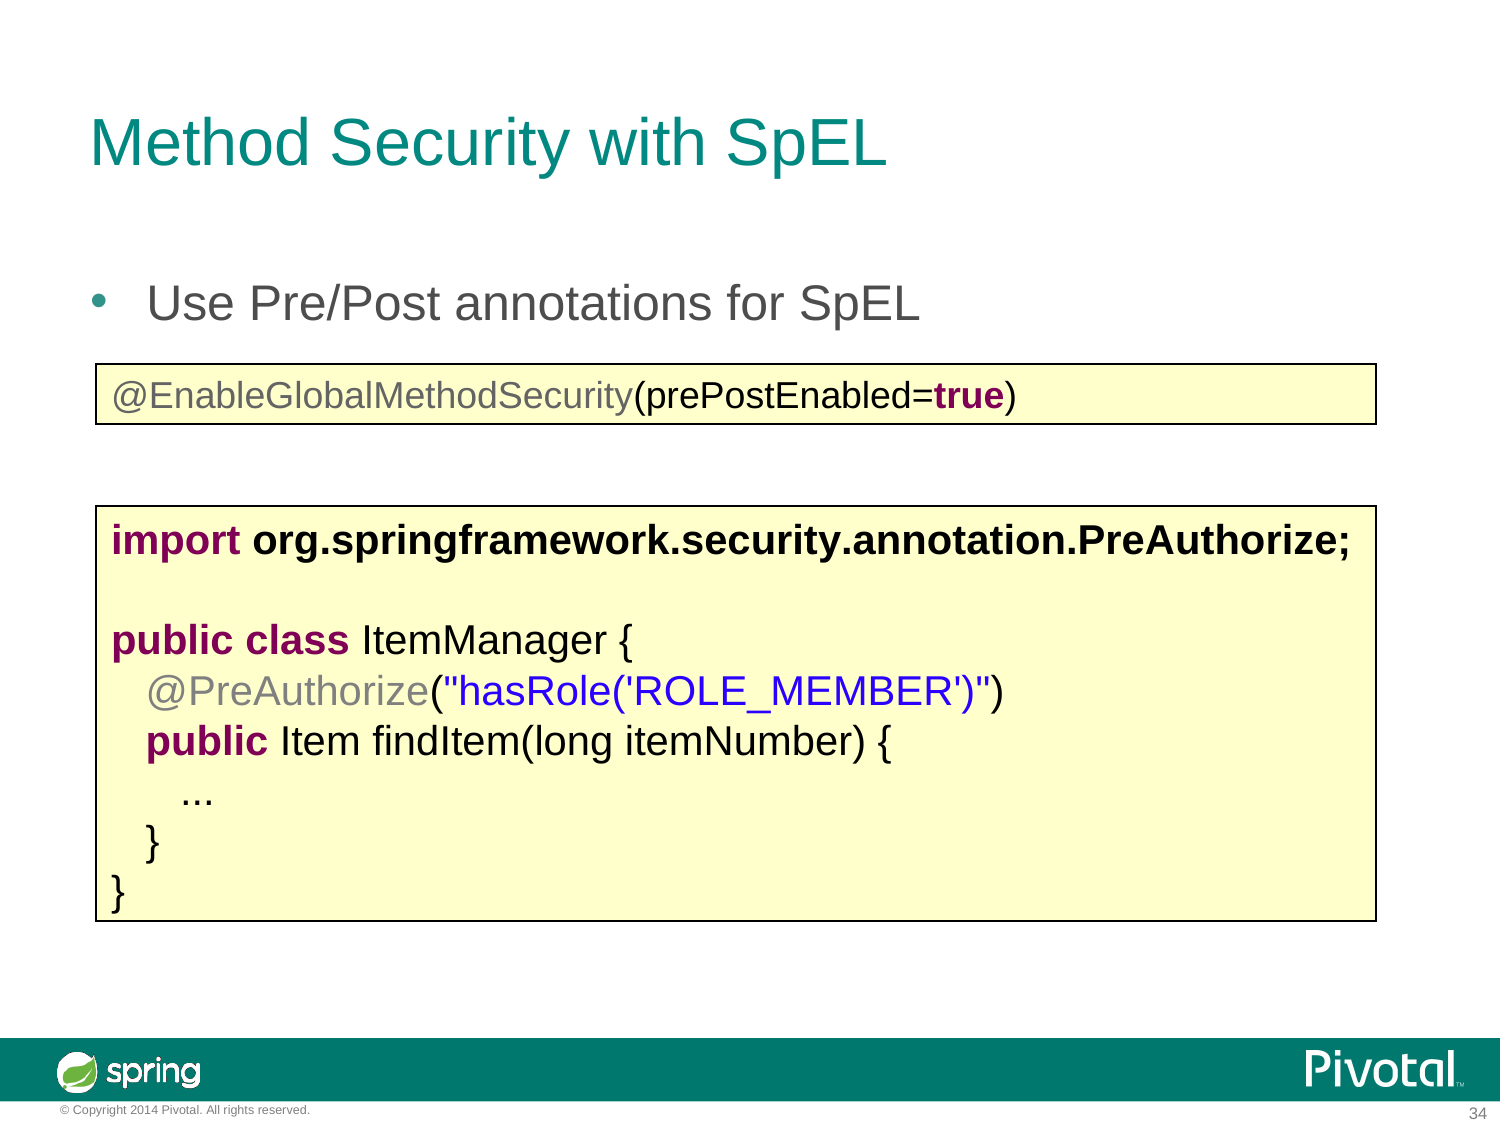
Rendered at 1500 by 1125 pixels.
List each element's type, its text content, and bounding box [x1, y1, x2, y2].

text_box @EnableGlobalMethodSecurity(prePostEnabled=true) [96, 363, 1377, 425]
text_box import org.springframework.security.annotation.PreAuthorize; public class ItemManager { @PreAuthorize("hasRole('ROLE_MEMBER')") public Item findItem(long itemNumber) { ... } } [96, 505, 1377, 922]
picture [1306, 1050, 1464, 1087]
list Use Pre/Post annotations for SpEL [75, 262, 1426, 1005]
title Method Security with SpEL [75, 45, 1426, 233]
picture [32, 1041, 210, 1103]
